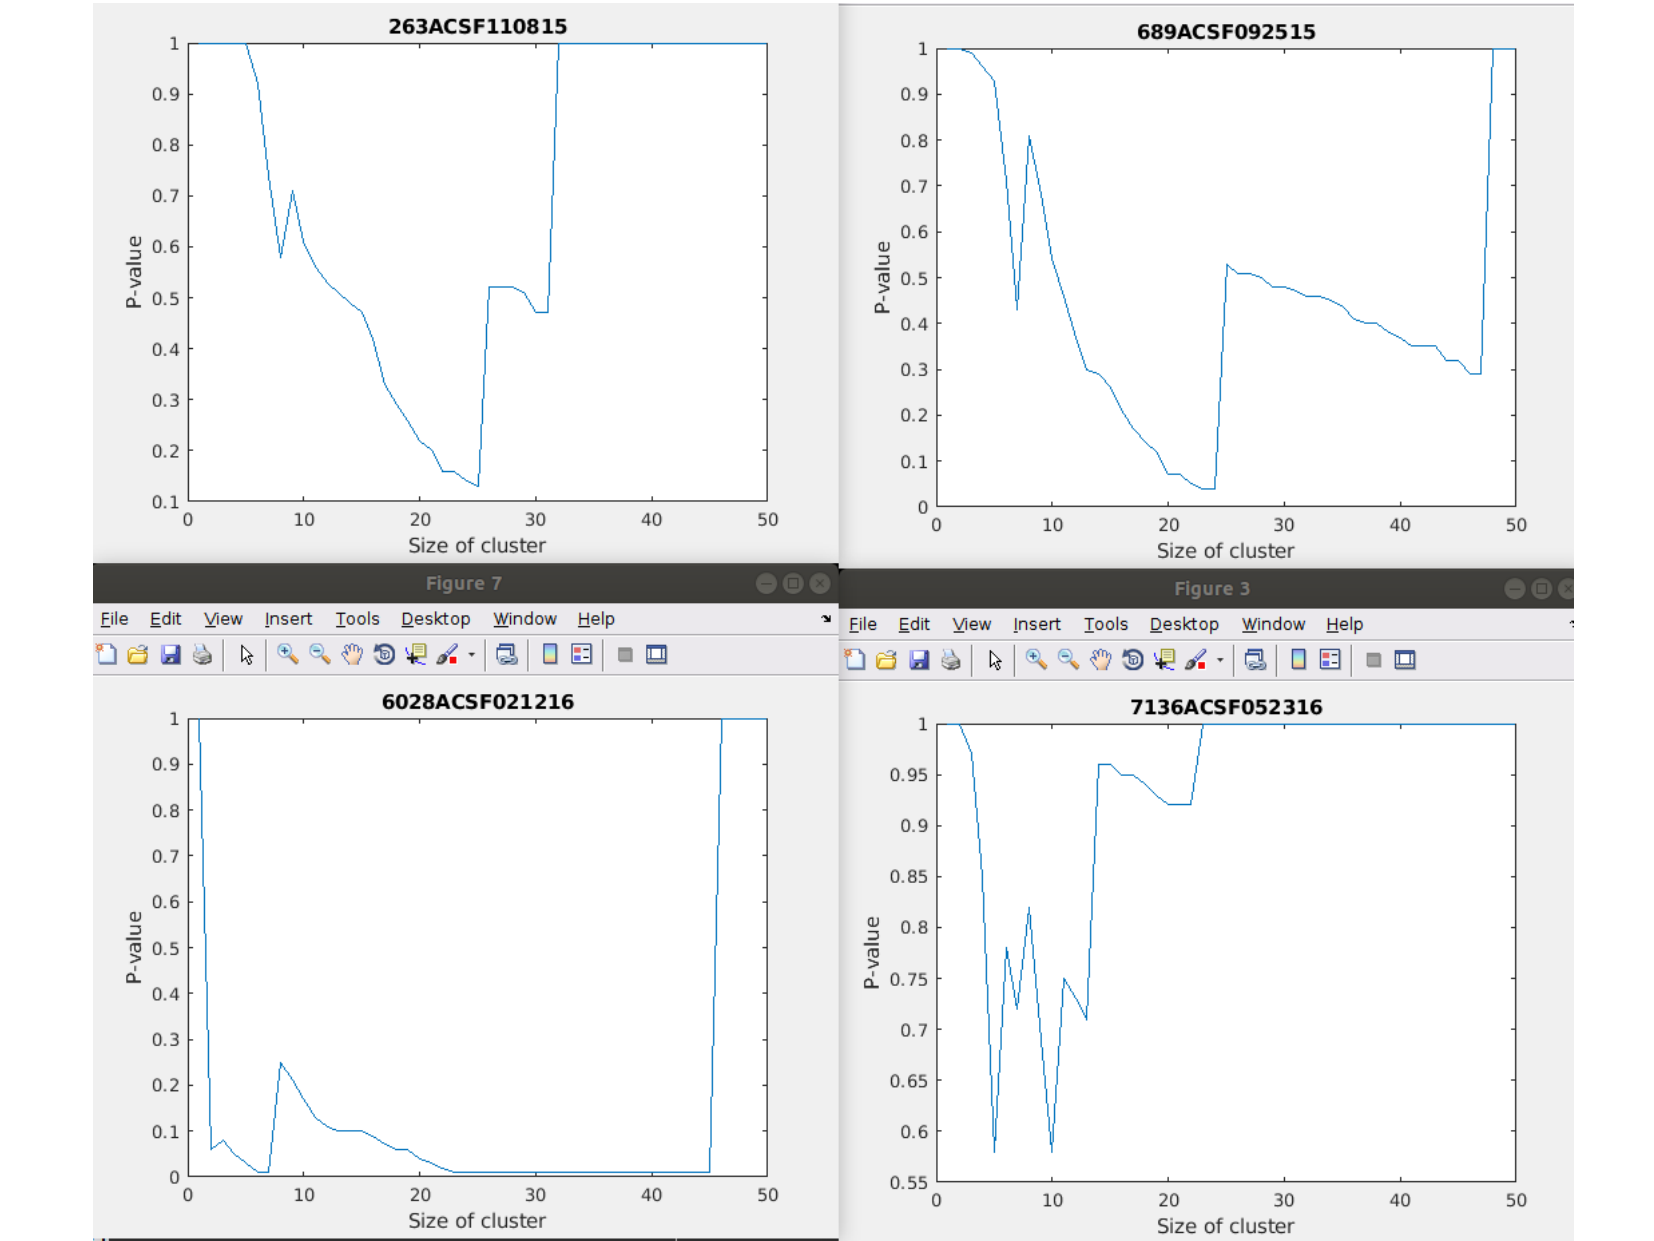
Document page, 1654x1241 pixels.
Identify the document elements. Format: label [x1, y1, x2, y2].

picture [93, 3, 1574, 1241]
